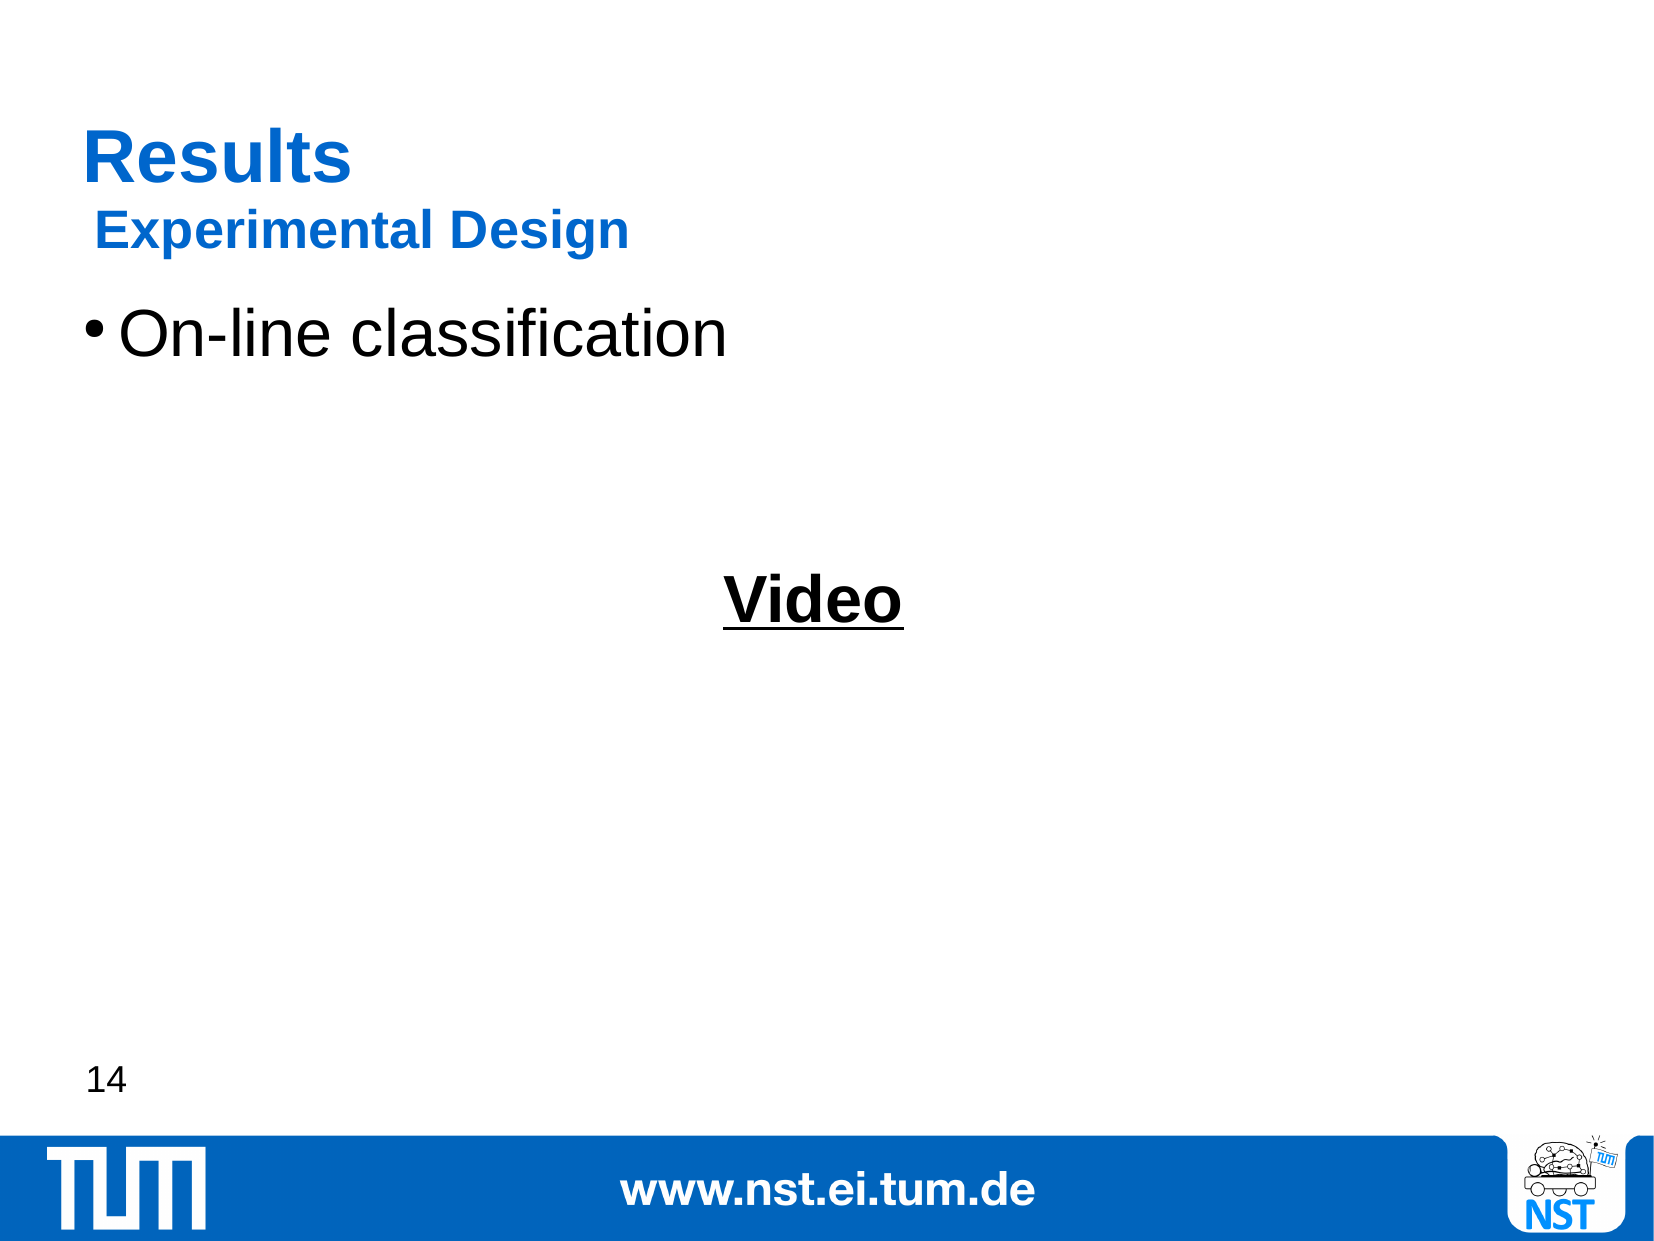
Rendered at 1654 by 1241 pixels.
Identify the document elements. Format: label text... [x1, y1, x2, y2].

title Results [82, 49, 1571, 257]
title Experimental Design [94, 194, 1583, 260]
picture [0, 1134, 1654, 1241]
text_box Video [708, 555, 1158, 645]
list On-line classification [82, 290, 1501, 1010]
